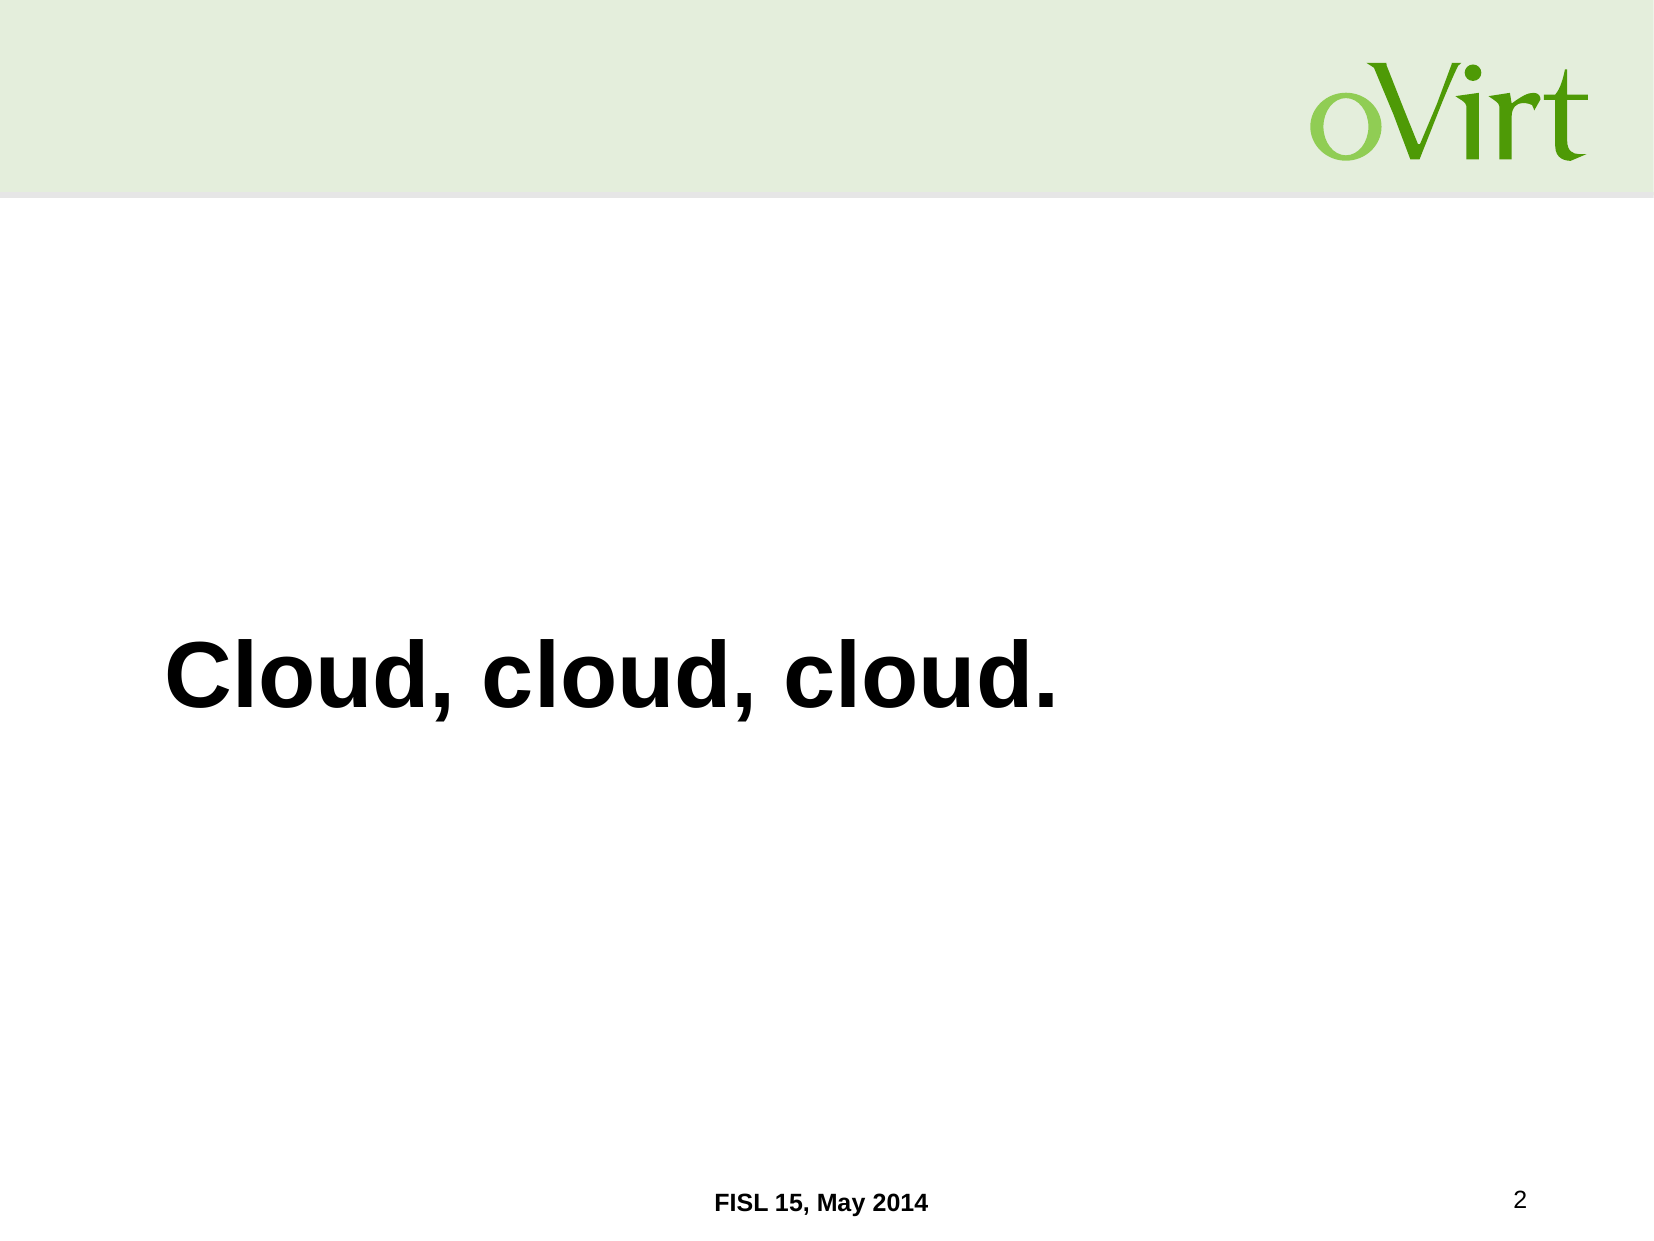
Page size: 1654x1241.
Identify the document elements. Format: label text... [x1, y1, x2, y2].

text_box Cloud, cloud, cloud. [150, 615, 1456, 751]
